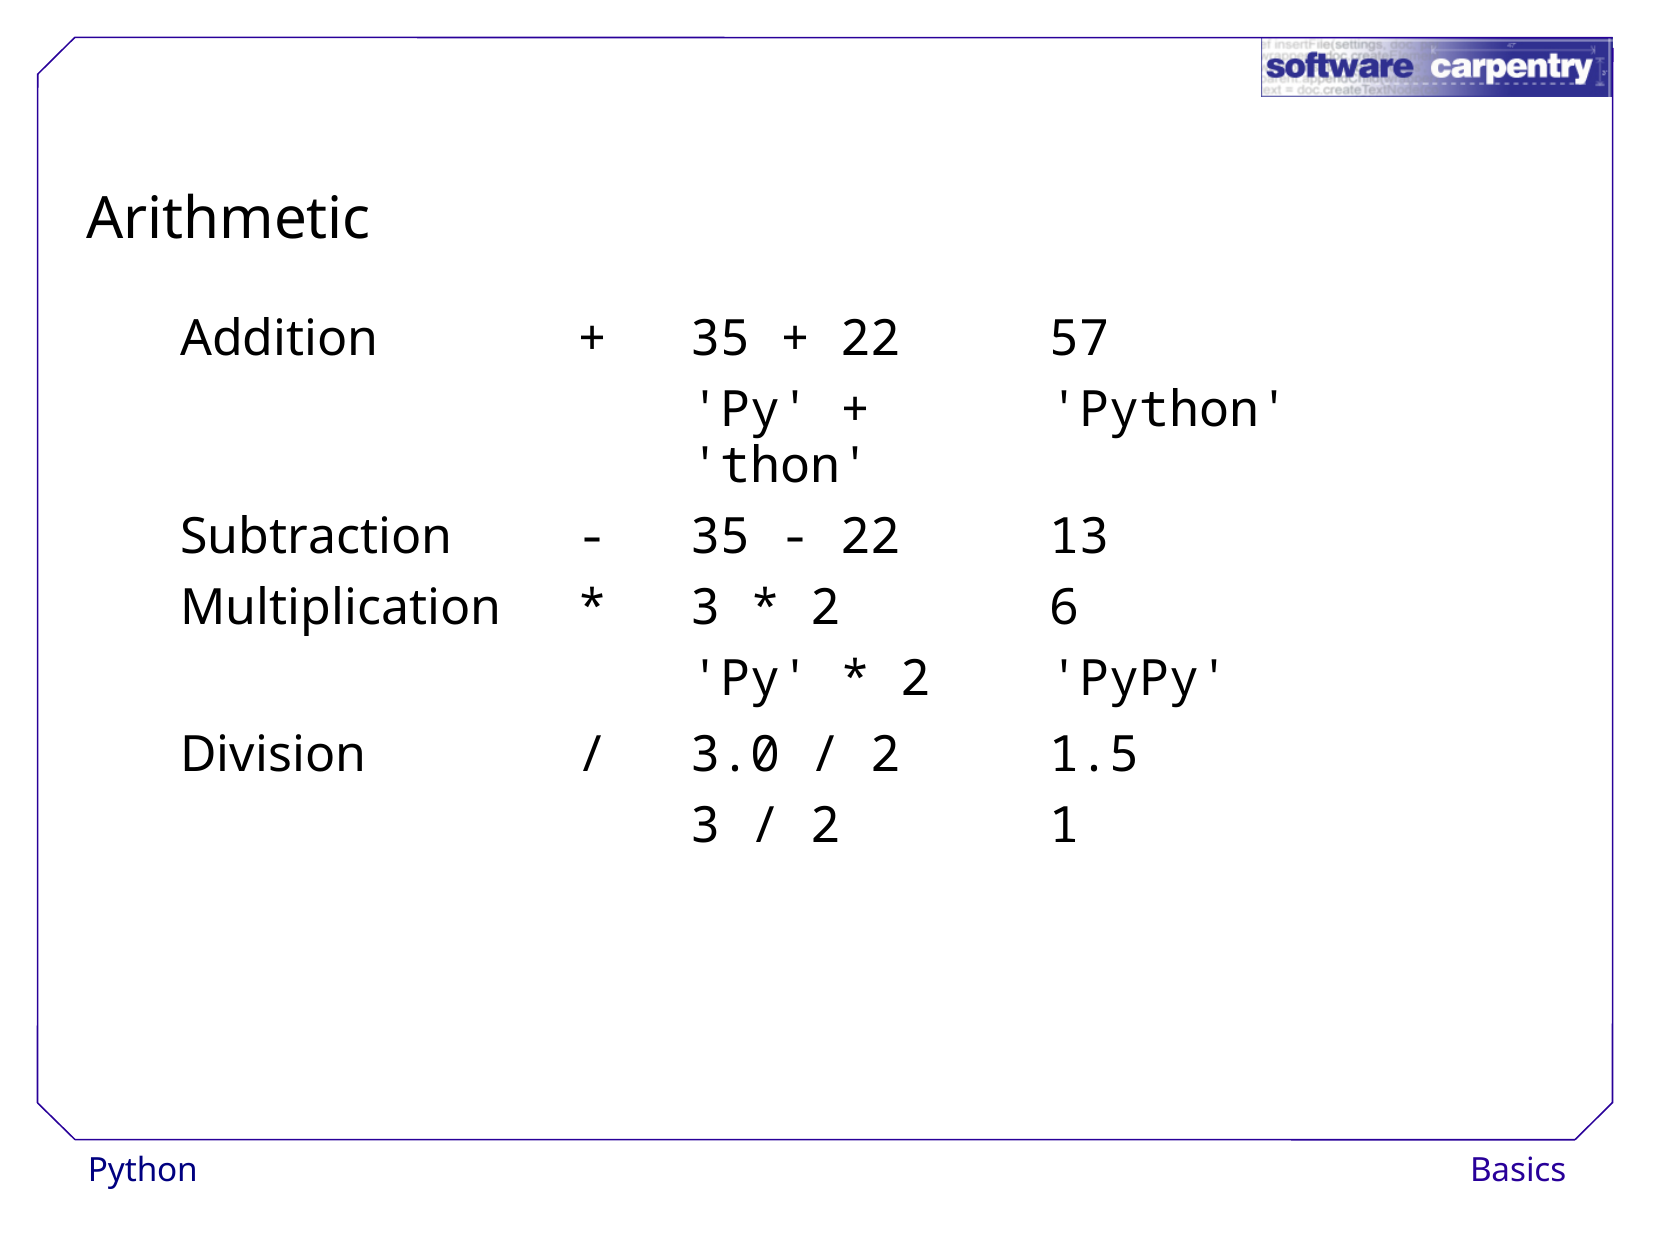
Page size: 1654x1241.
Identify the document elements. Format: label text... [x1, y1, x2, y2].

table_cell 'Py' * 2 [676, 643, 1035, 719]
table_cell 1.5 [1035, 719, 1441, 790]
table_cell [562, 643, 676, 719]
table_cell 'Py' + 'thon' [676, 374, 1035, 501]
table_cell / [562, 719, 676, 790]
table_cell * [562, 572, 676, 643]
table_cell 3.0 / 2 [676, 719, 1035, 790]
table_cell 'Python' [1035, 374, 1441, 501]
table_cell 35 - 22 [676, 501, 1035, 572]
table_cell Division [165, 719, 562, 790]
table_cell 'PyPy' [1035, 643, 1441, 719]
table_cell [165, 643, 562, 719]
table_cell Multiplication [165, 572, 562, 643]
picture [1261, 39, 1613, 97]
table_cell [165, 374, 562, 501]
table_cell [165, 790, 562, 865]
table_cell 3 / 2 [676, 790, 1035, 865]
table_header + [562, 303, 676, 374]
table_cell Subtraction [165, 501, 562, 572]
table_header 57 [1035, 303, 1441, 374]
text_box Arithmetic [71, 138, 536, 259]
table_header Addition [165, 303, 562, 374]
table_header 35 + 22 [676, 303, 1035, 374]
table_cell [562, 374, 676, 501]
table_cell 13 [1035, 501, 1441, 572]
table_cell - [562, 501, 676, 572]
table_cell 6 [1035, 572, 1441, 643]
table_cell [562, 790, 676, 865]
table_cell 3 * 2 [676, 572, 1035, 643]
table_cell 1 [1035, 790, 1441, 865]
